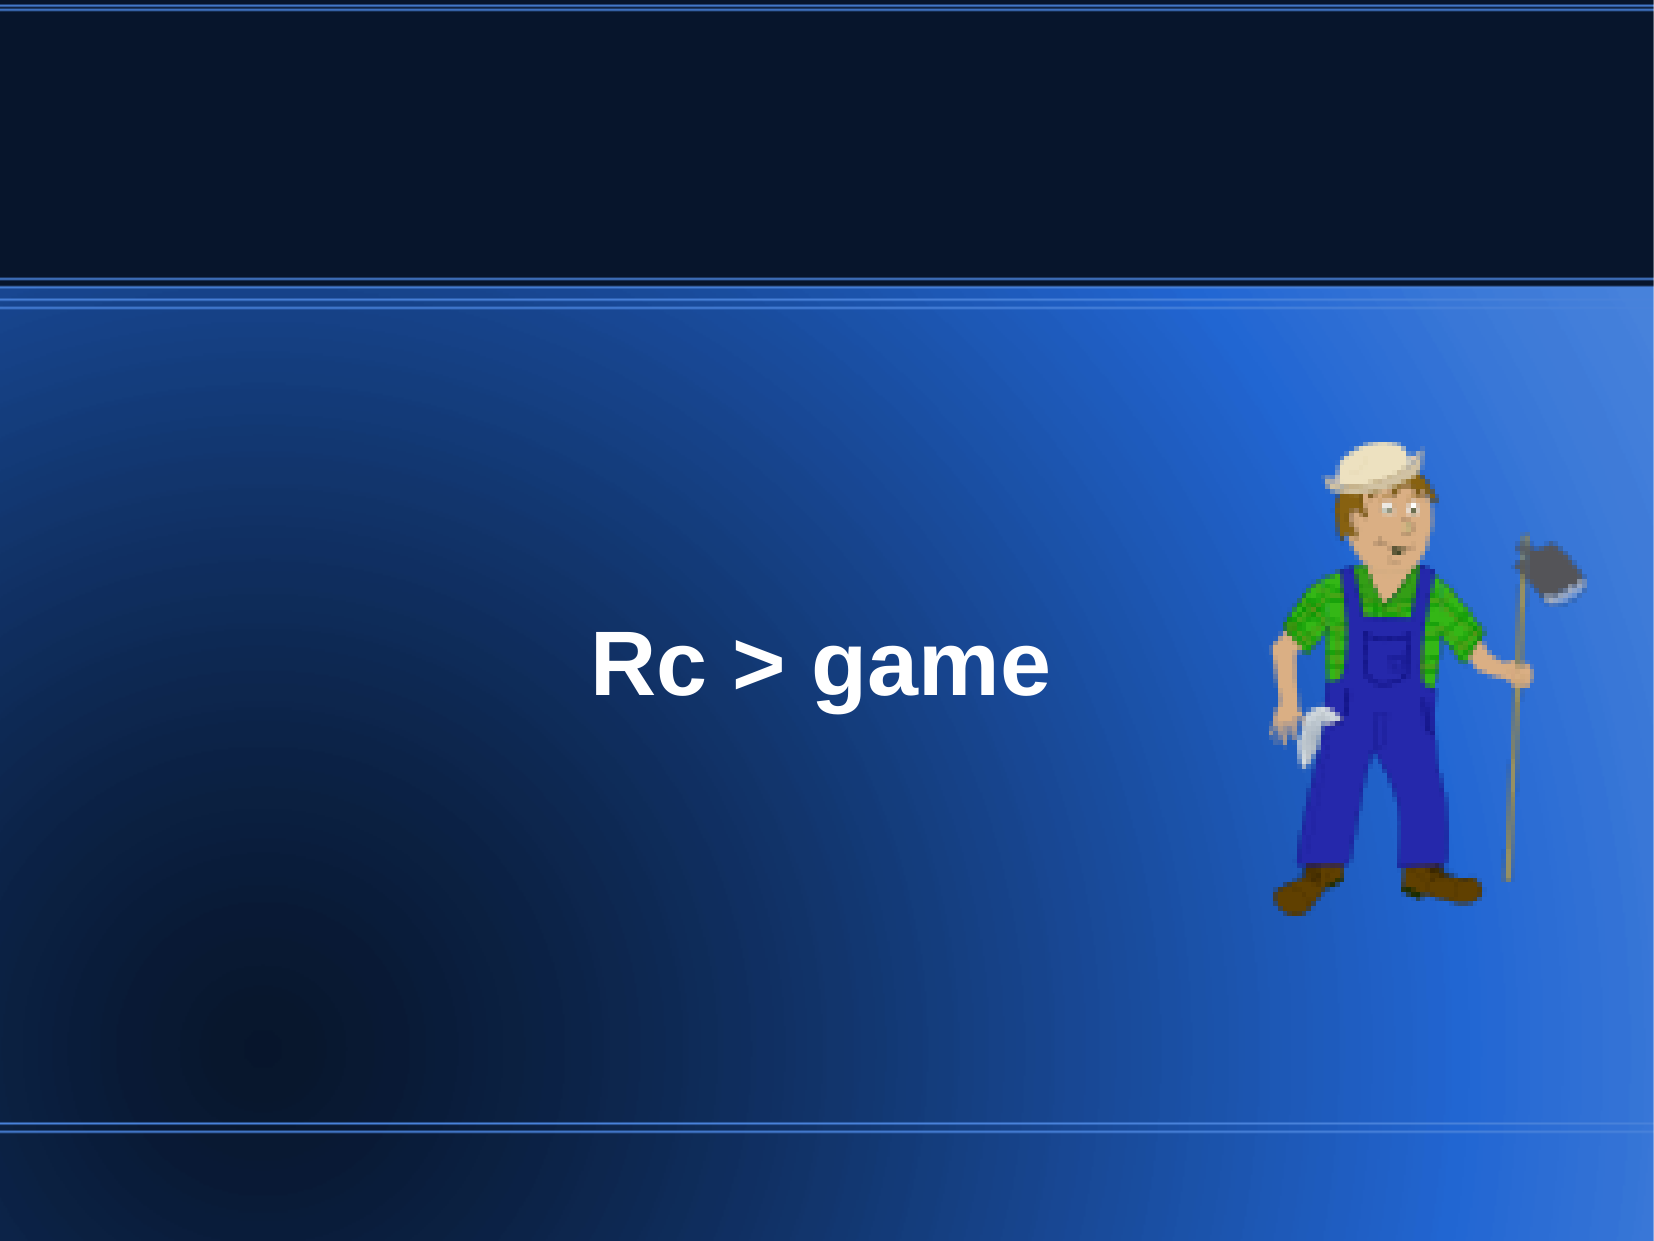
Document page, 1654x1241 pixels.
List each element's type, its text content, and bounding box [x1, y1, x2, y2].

title Rc > game [77, 560, 1269, 768]
picture [0, 0, 1654, 1241]
